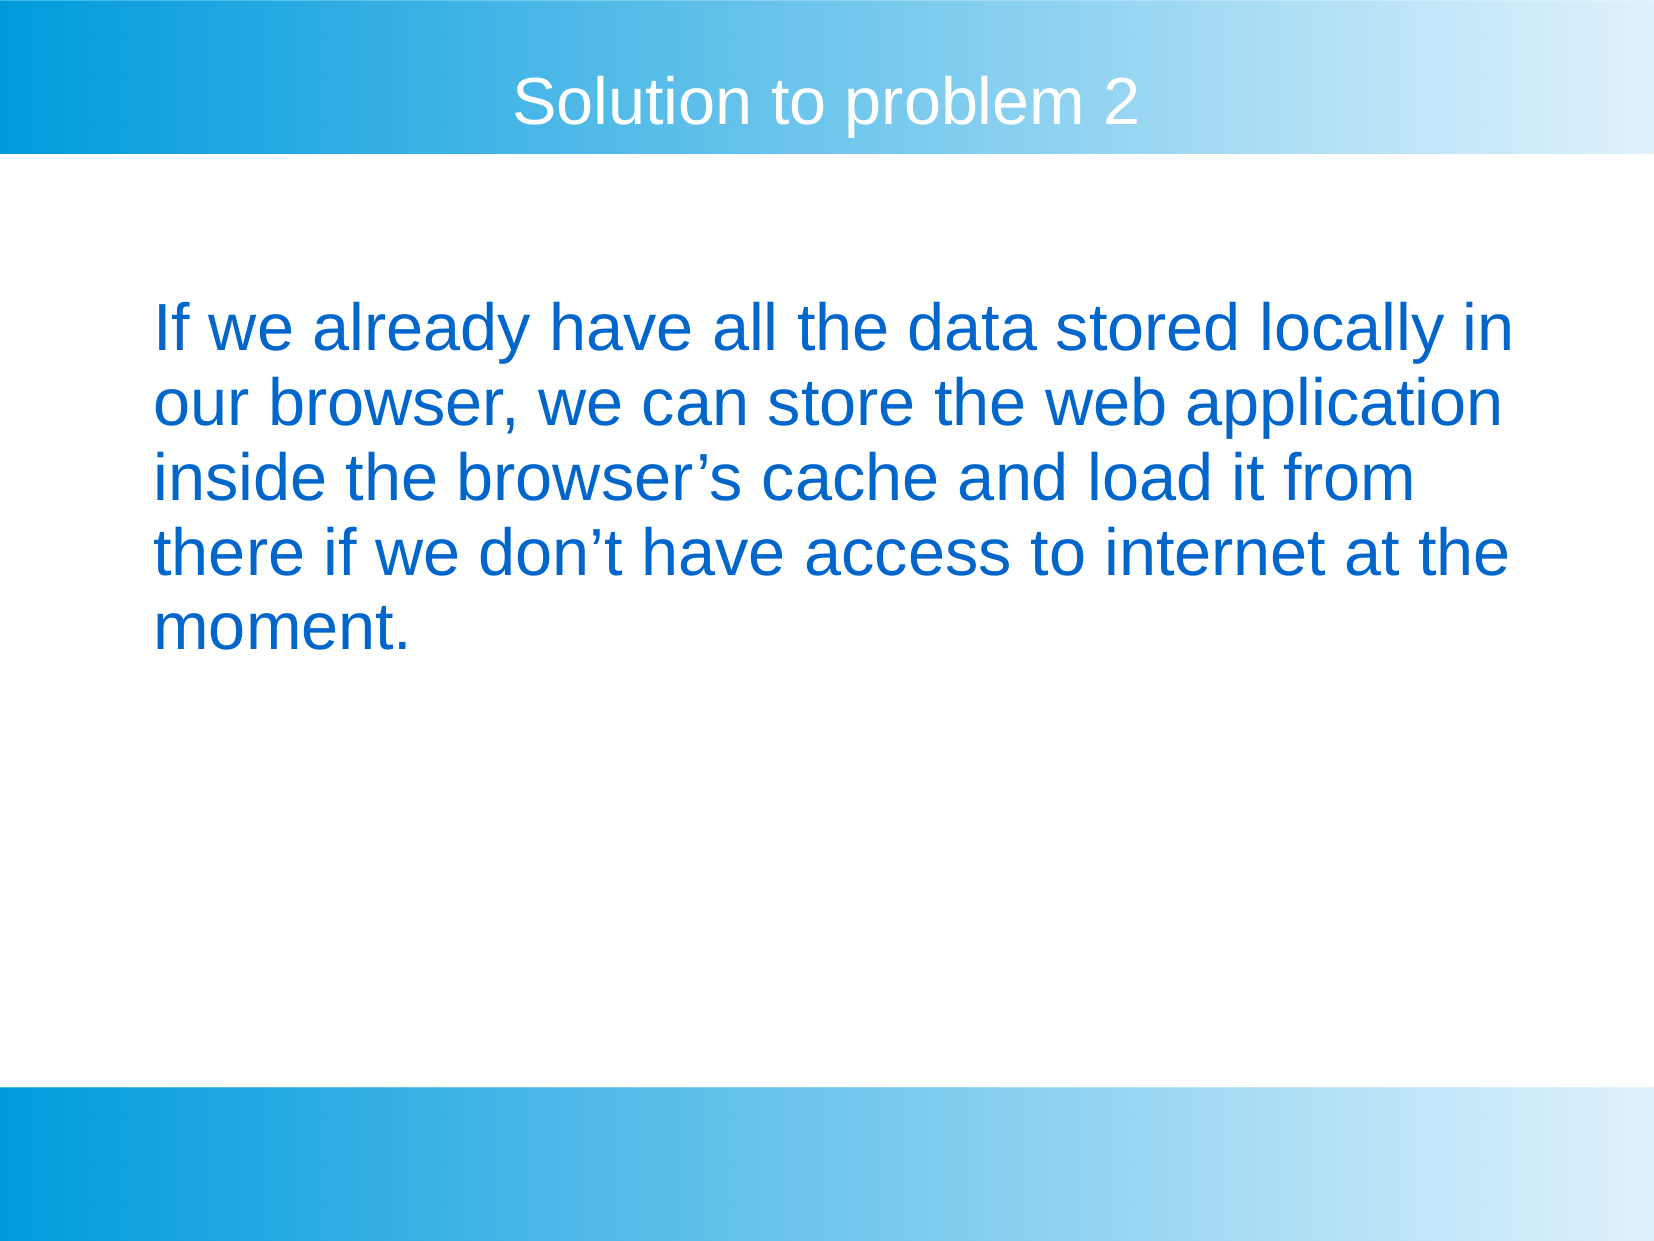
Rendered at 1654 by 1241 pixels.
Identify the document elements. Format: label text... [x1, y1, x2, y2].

list If we already have all the data stored locally in our browser, we can store the web application inside the browser’s cache and load it from there if we don’t have access to internet at the moment. [82, 290, 1571, 1010]
picture [141, 0, 1654, 154]
title Solution to problem 2 [82, 49, 1571, 155]
picture [0, 1086, 1654, 1241]
